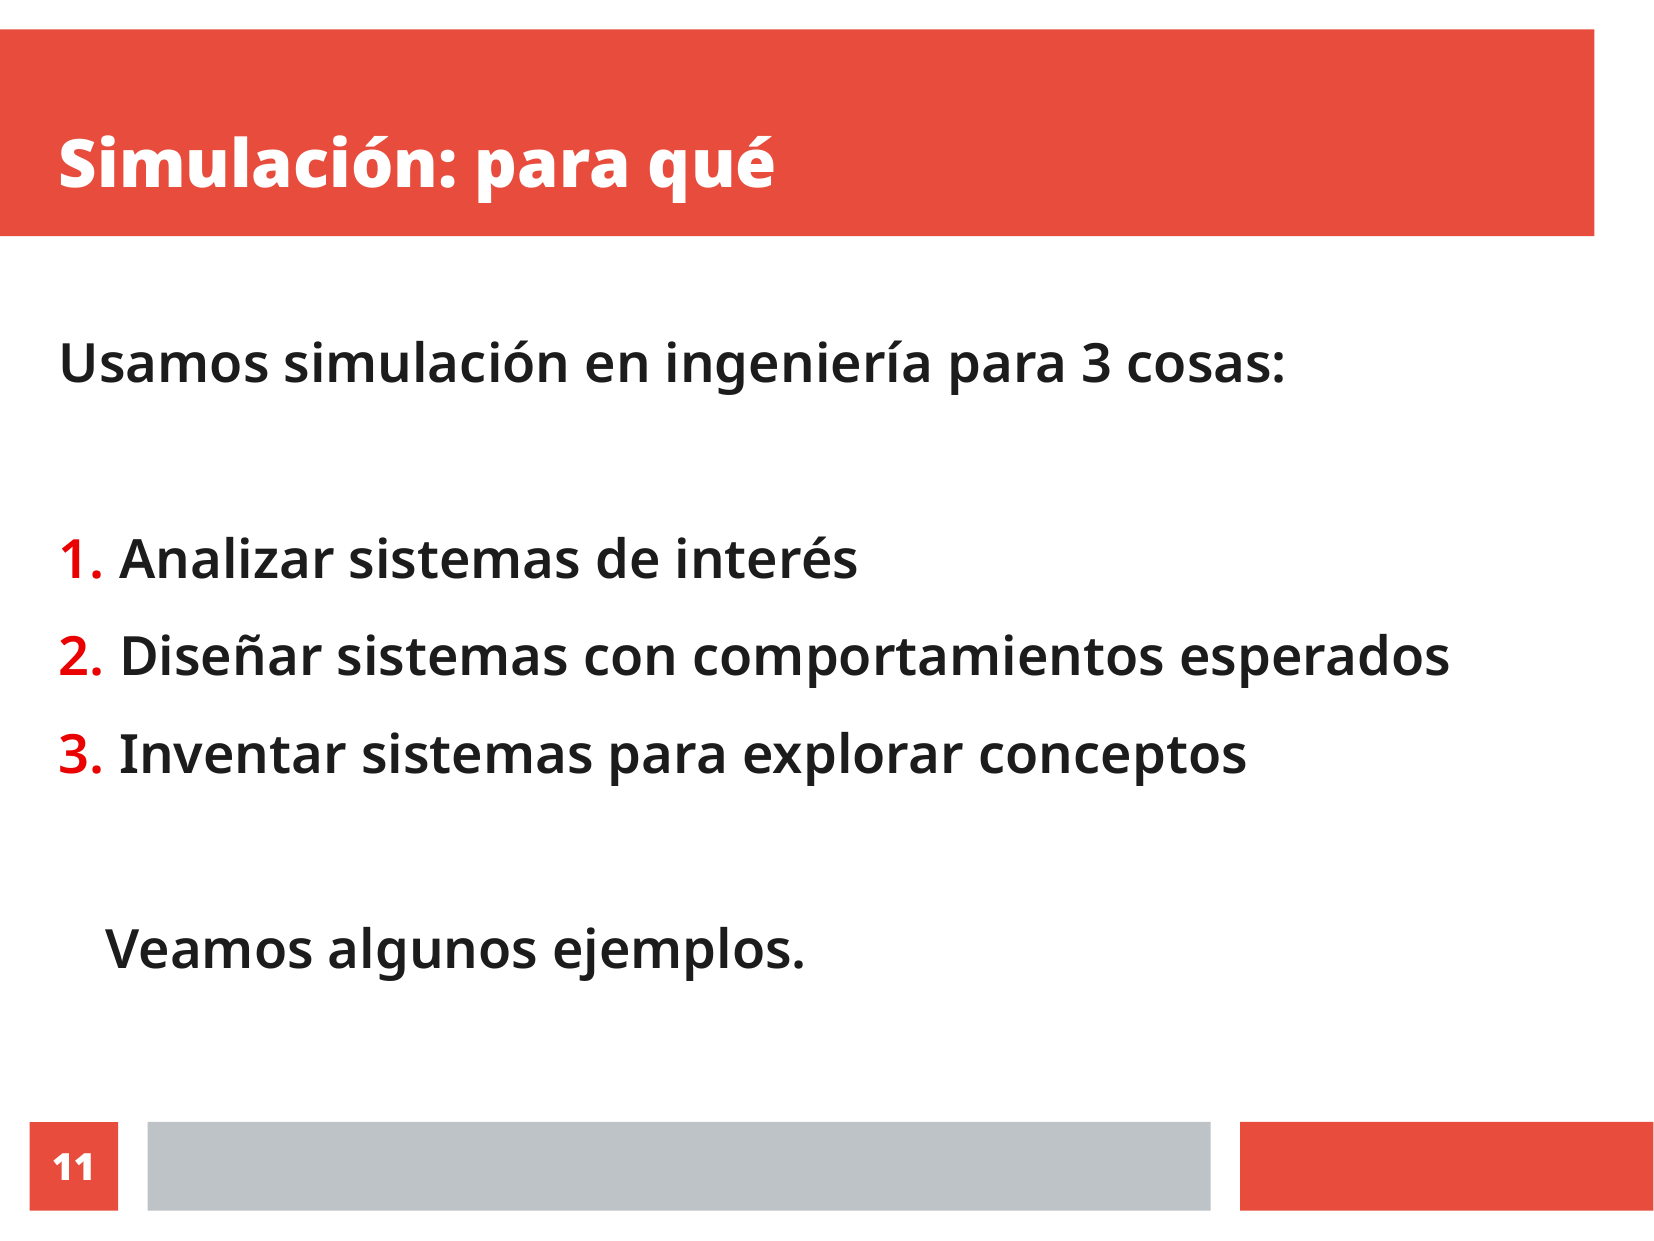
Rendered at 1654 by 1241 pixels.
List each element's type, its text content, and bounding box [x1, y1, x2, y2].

title Simulación: para qué [59, 59, 1595, 207]
list Usamos simulación en ingeniería para 3 cosas: Analizar sistemas de interés Diseñar sistemas con comportamientos esperados Inventar sistemas para explorar conceptos Veamos algunos ejemplos. [59, 324, 1565, 1093]
